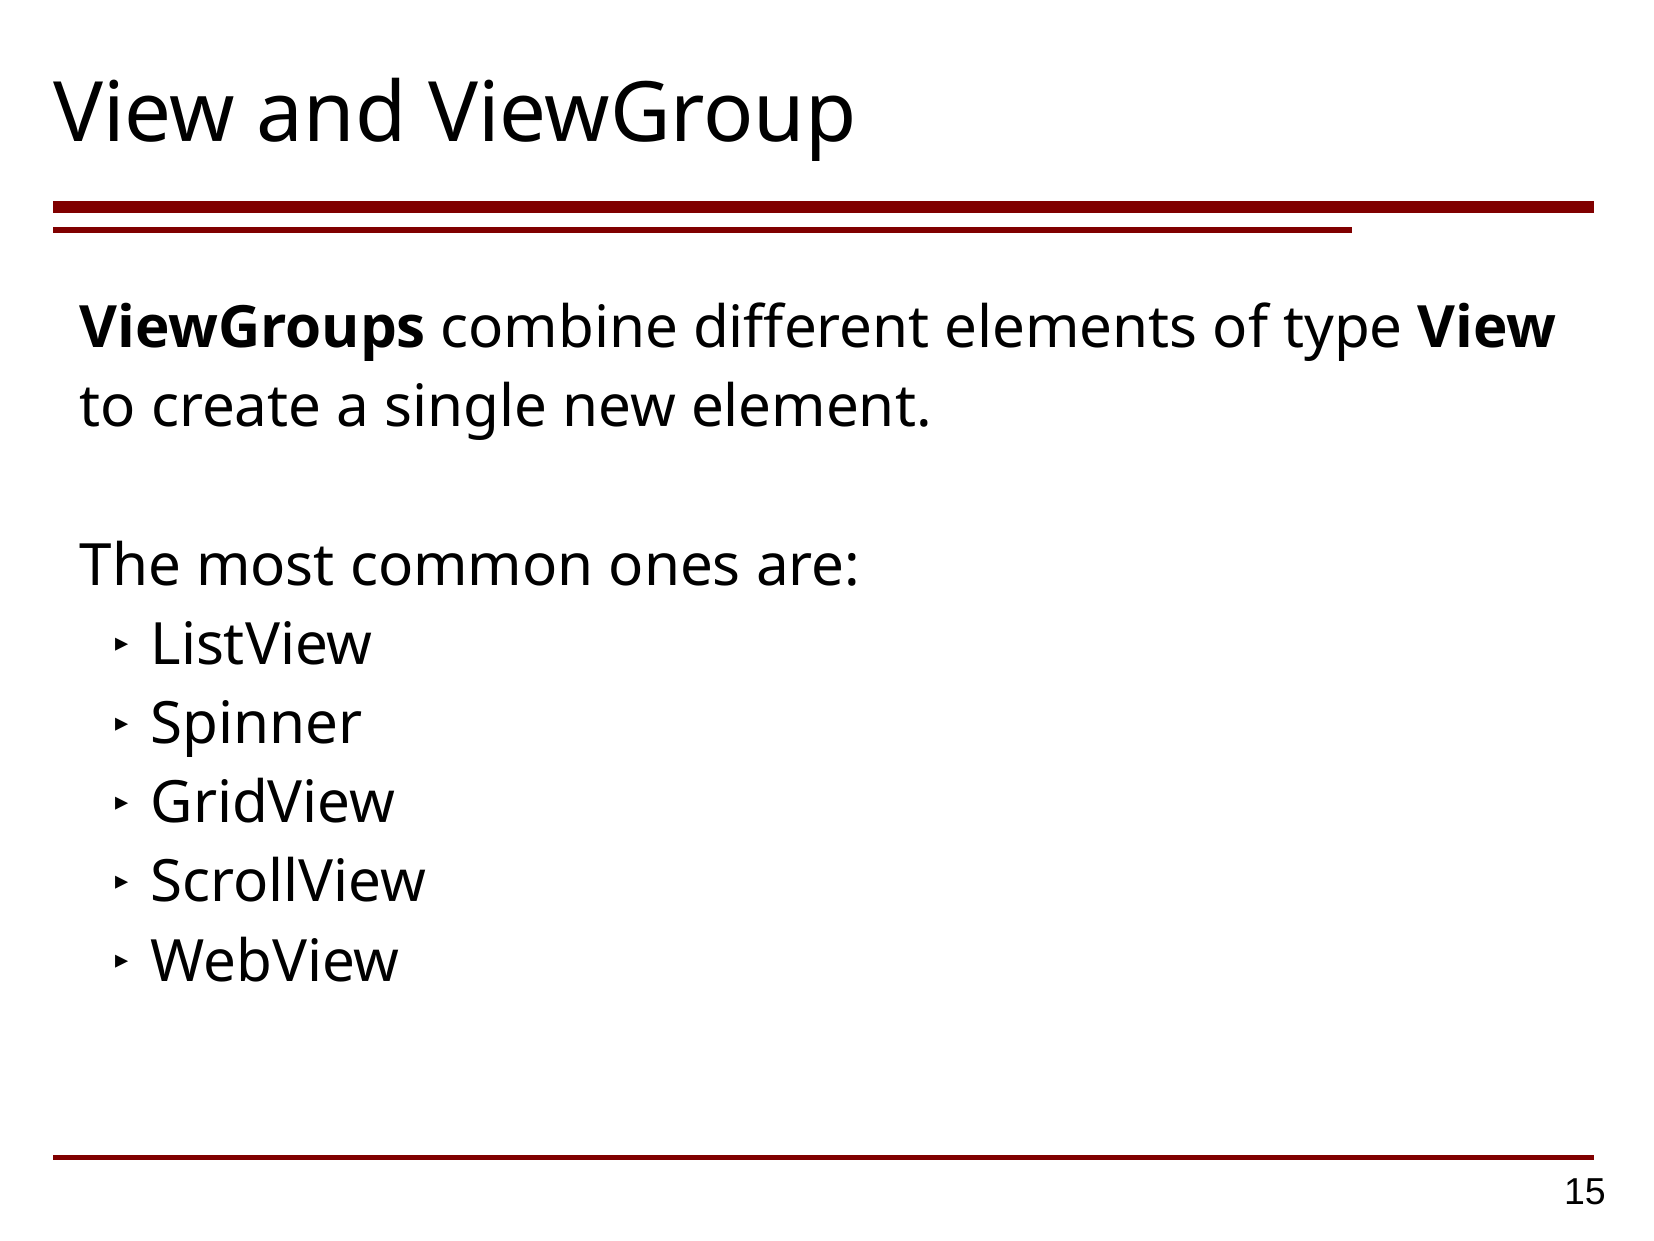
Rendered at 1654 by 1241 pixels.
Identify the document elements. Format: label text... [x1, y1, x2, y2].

text_box <número> [35, 1163, 1654, 1221]
subtitle View and ViewGroup [53, 48, 1542, 172]
text_box ViewGroups combine different elements of type View to create a single new element. The most common ones are: ListView Spinner GridView ScrollView WebView [64, 277, 1480, 995]
